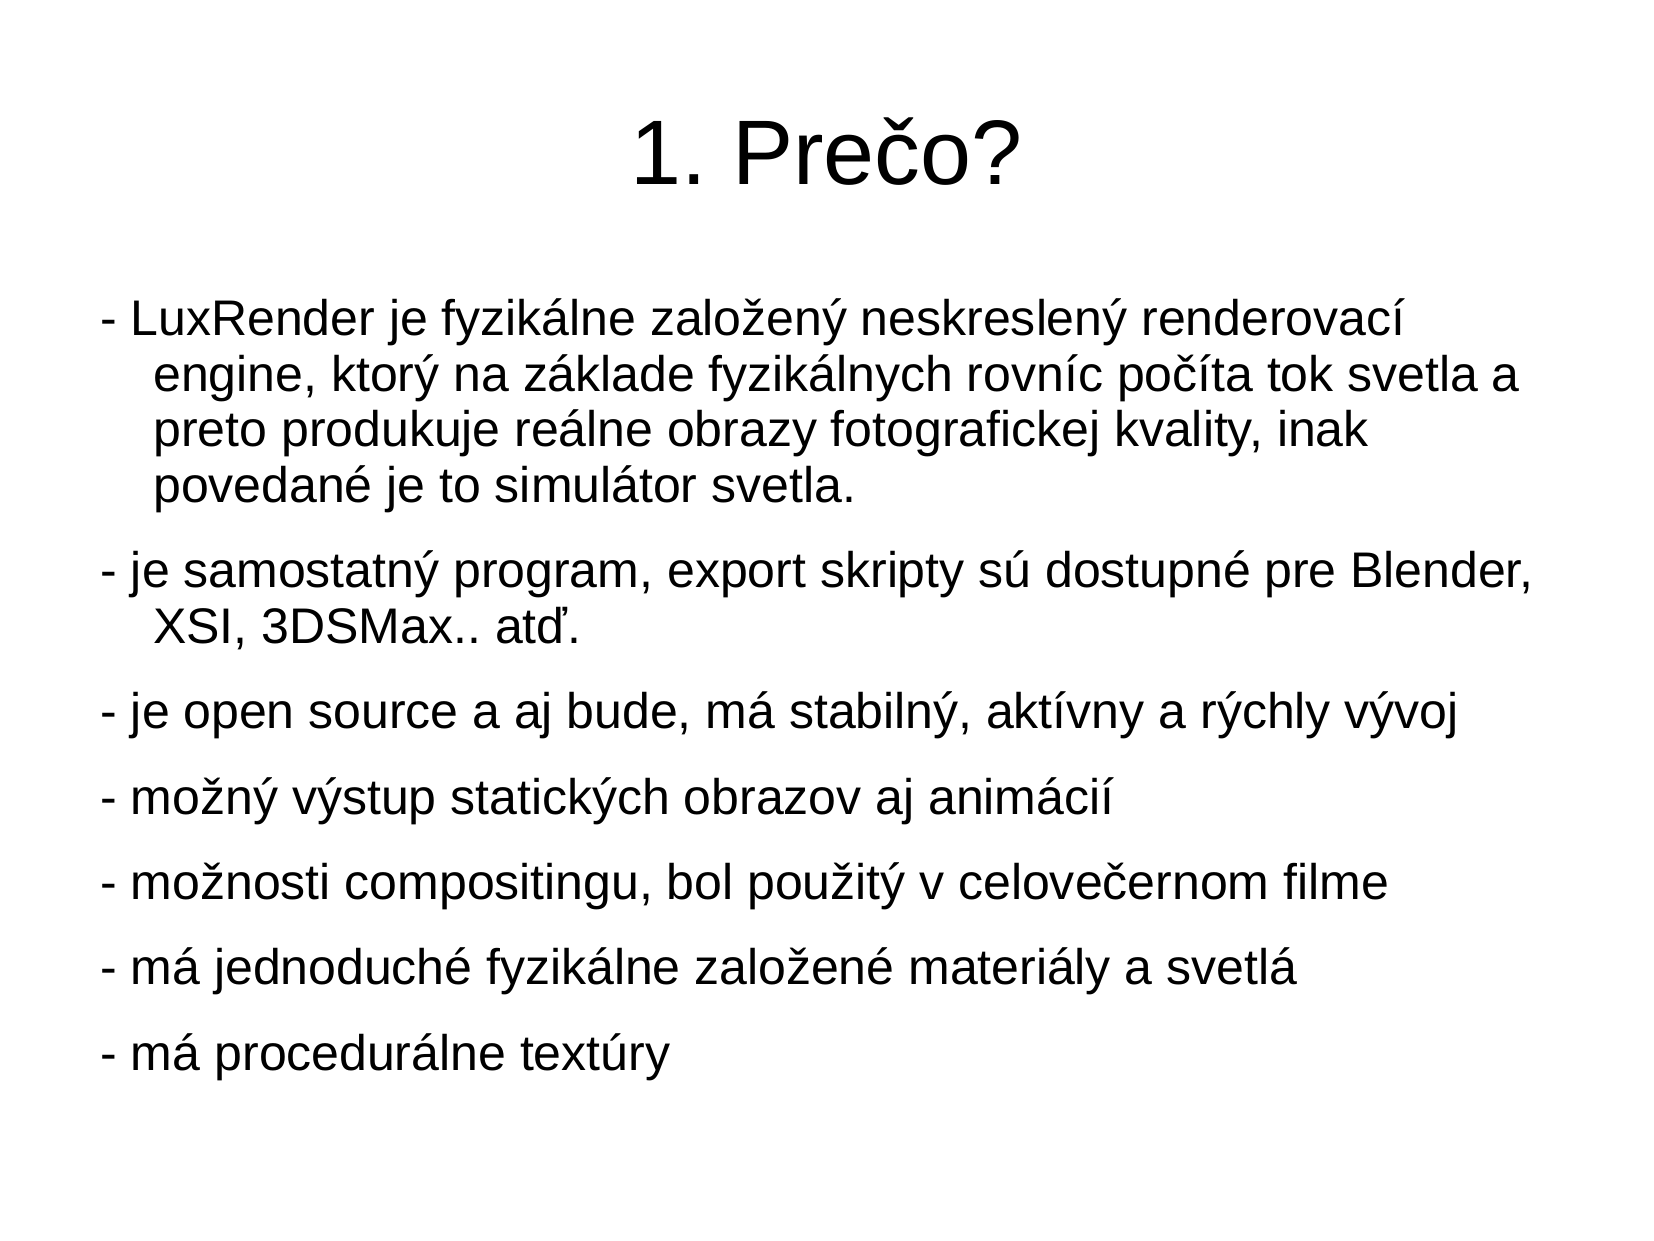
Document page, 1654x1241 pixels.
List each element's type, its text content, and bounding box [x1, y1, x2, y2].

list - LuxRender je fyzikálne založený neskreslený renderovací engine, ktorý na základe fyzikálnych rovníc počíta tok svetla a preto produkuje reálne obrazy fotografickej kvality, inak povedané je to simulátor svetla. - je samostatný program, export skripty sú dostupné pre Blender, XSI, 3DSMax.. atď. - je open source a aj bude, má stabilný, aktívny a rýchly vývoj - možný výstup statických obrazov aj animácií - možnosti compositingu, bol použitý v celovečernom filme - má jednoduché fyzikálne založené materiály a svetlá - má procedurálne textúry [82, 290, 1571, 1094]
title 1. Prečo? [82, 56, 1571, 250]
